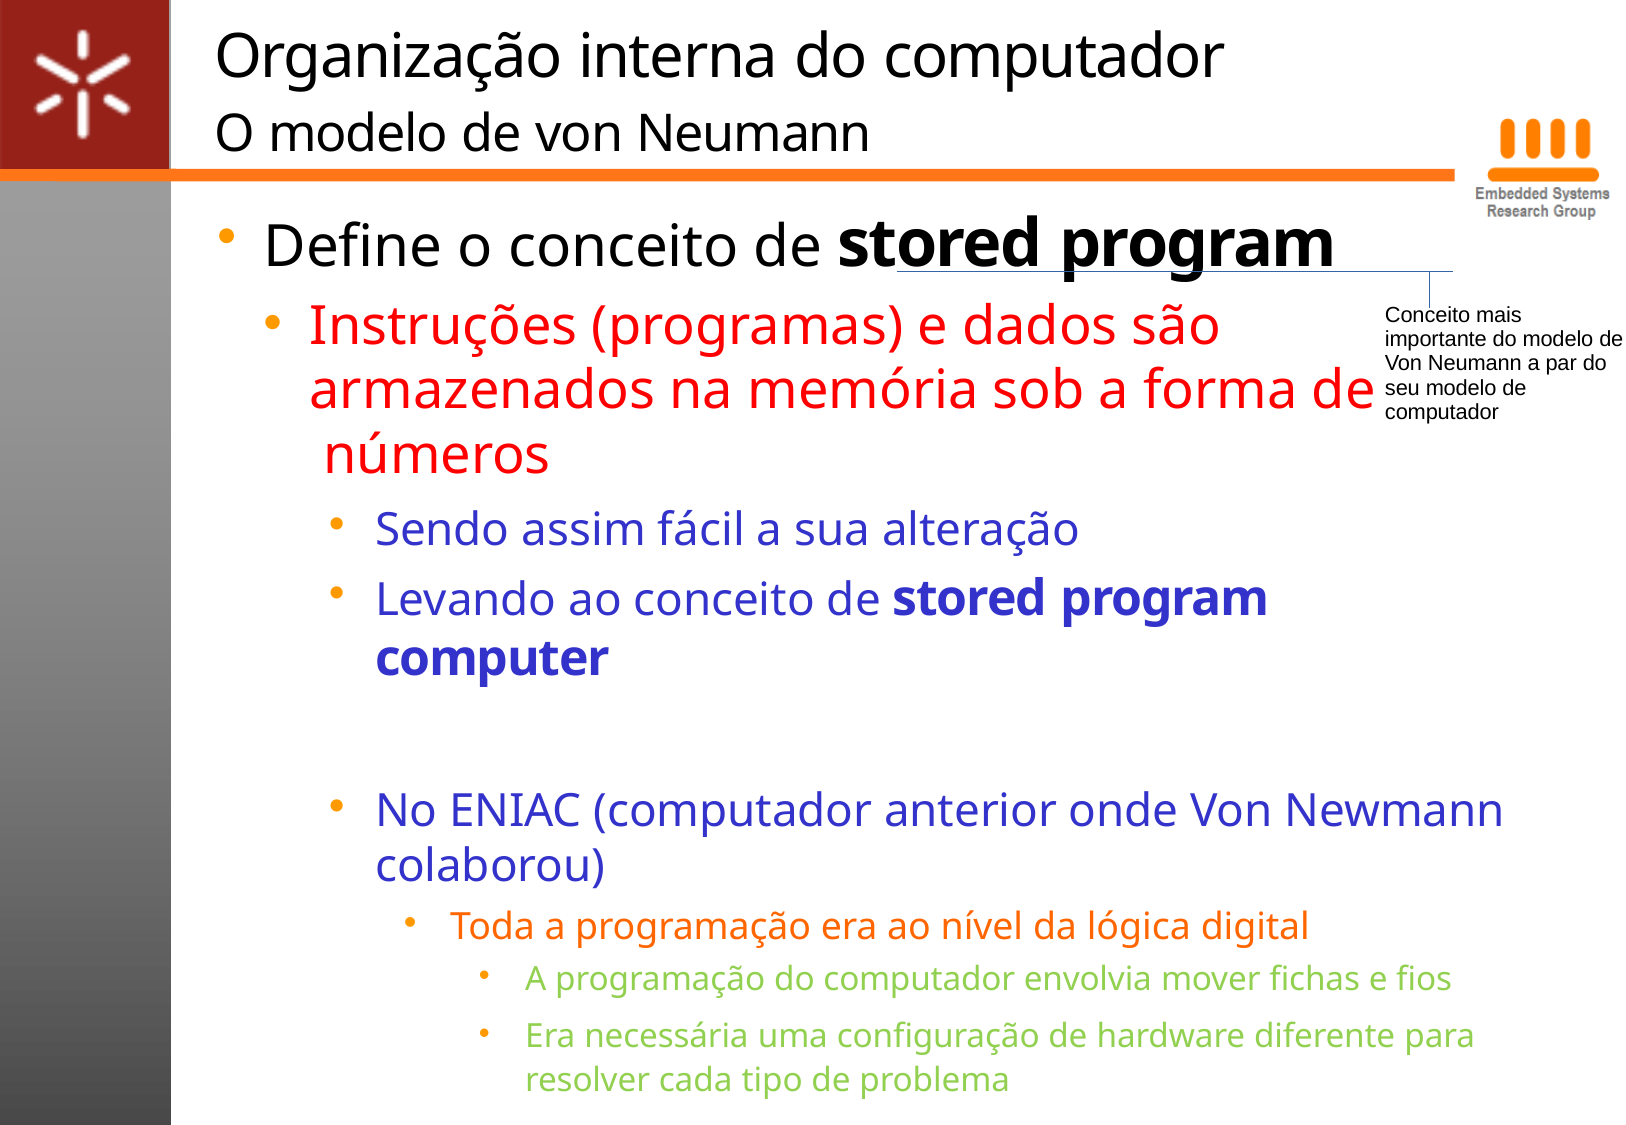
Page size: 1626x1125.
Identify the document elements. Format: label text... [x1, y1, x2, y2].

picture [0, 0, 171, 169]
title Organização interna do computador O modelo de von Neumann [212, 16, 1382, 234]
picture [0, 182, 171, 1125]
picture [1475, 118, 1610, 220]
text_box Define o conceito de stored program Instruções (programas) e dados são armazenados na memória sob a forma de números Sendo assim fácil a sua alteração Levando ao conceito de stored program computer No ENIAC (computador anterior onde Von Newmann colaborou) Toda a programação era ao nível da lógica digital A programação do computador envolvia mover fichas e fios Era necessária uma configuração de hardware diferente para resolver cada tipo de problema [215, 181, 1561, 1099]
text_box Conceito mais importante do modelo de Von Neumann a par do seu modelo de computador [1370, 295, 1625, 432]
